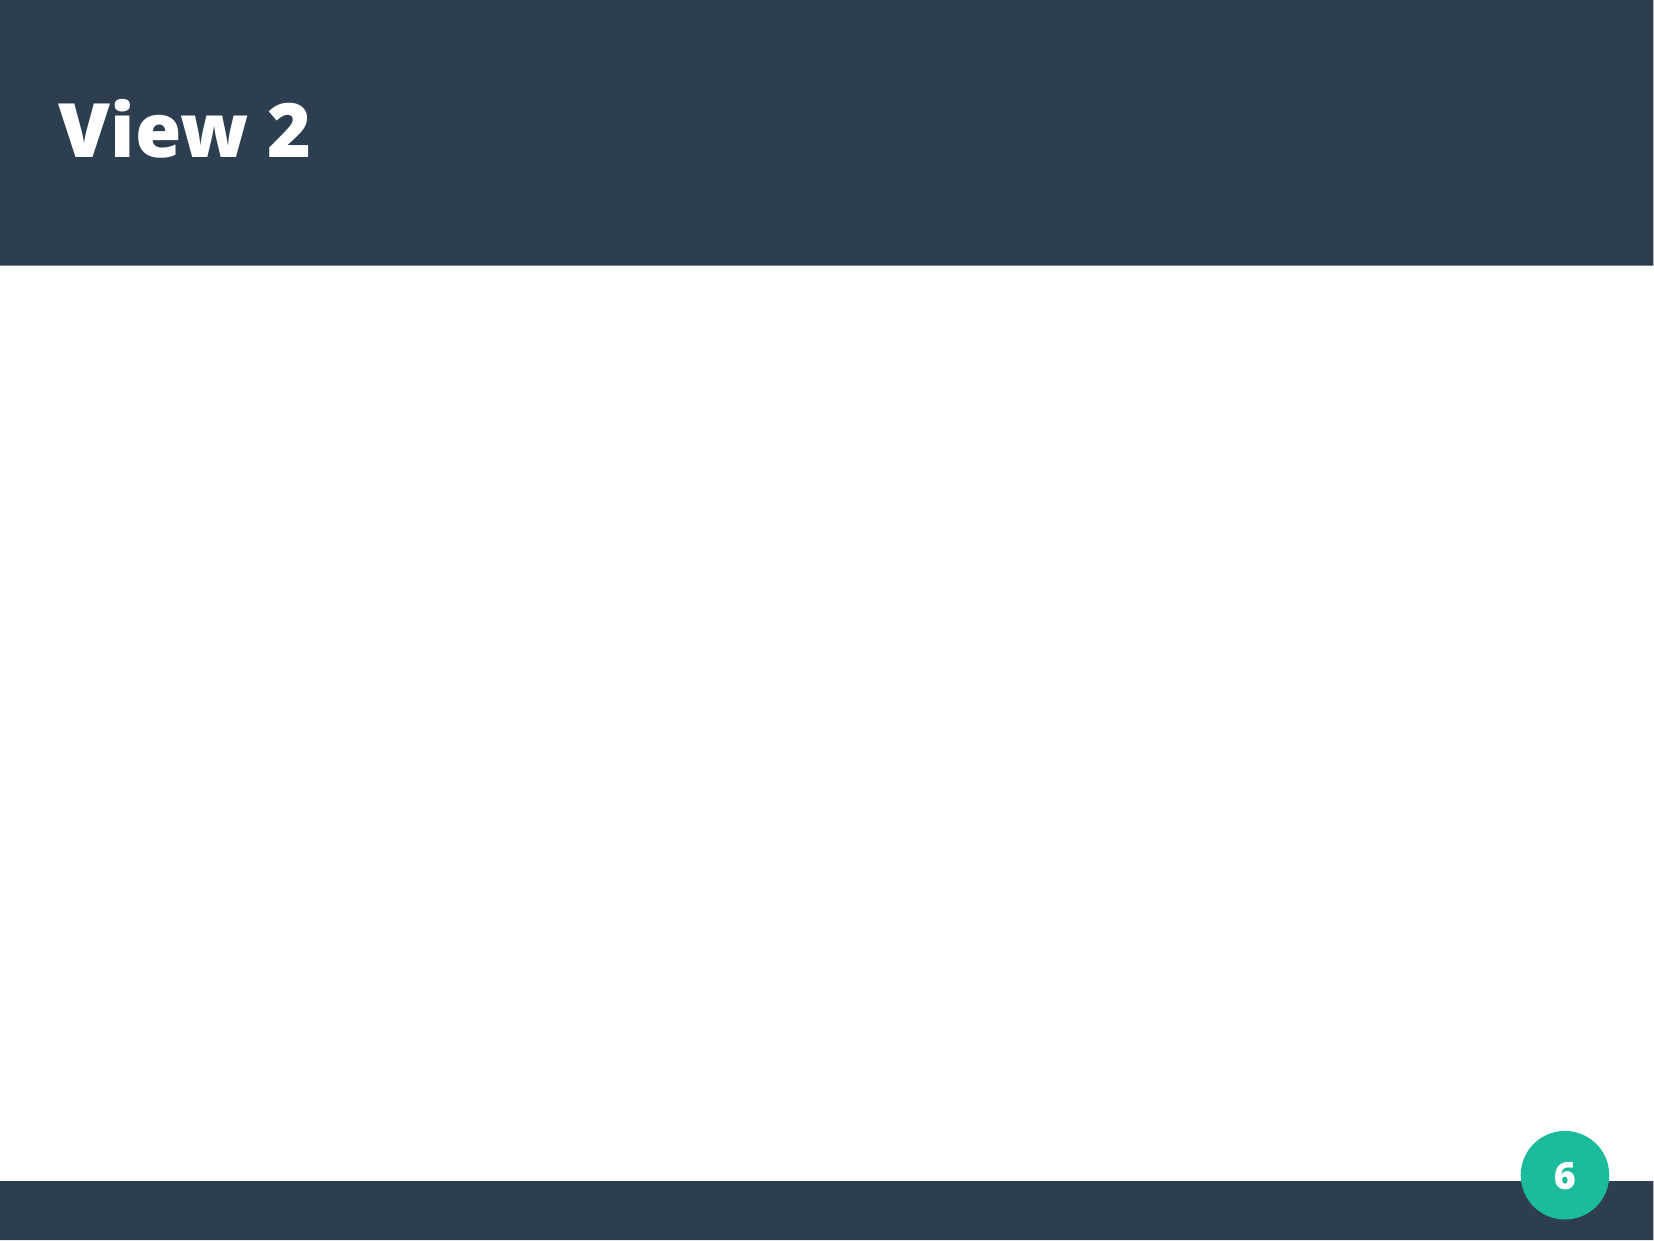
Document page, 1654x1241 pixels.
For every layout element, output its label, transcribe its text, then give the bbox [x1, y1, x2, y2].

title View 2 [59, 49, 1595, 207]
